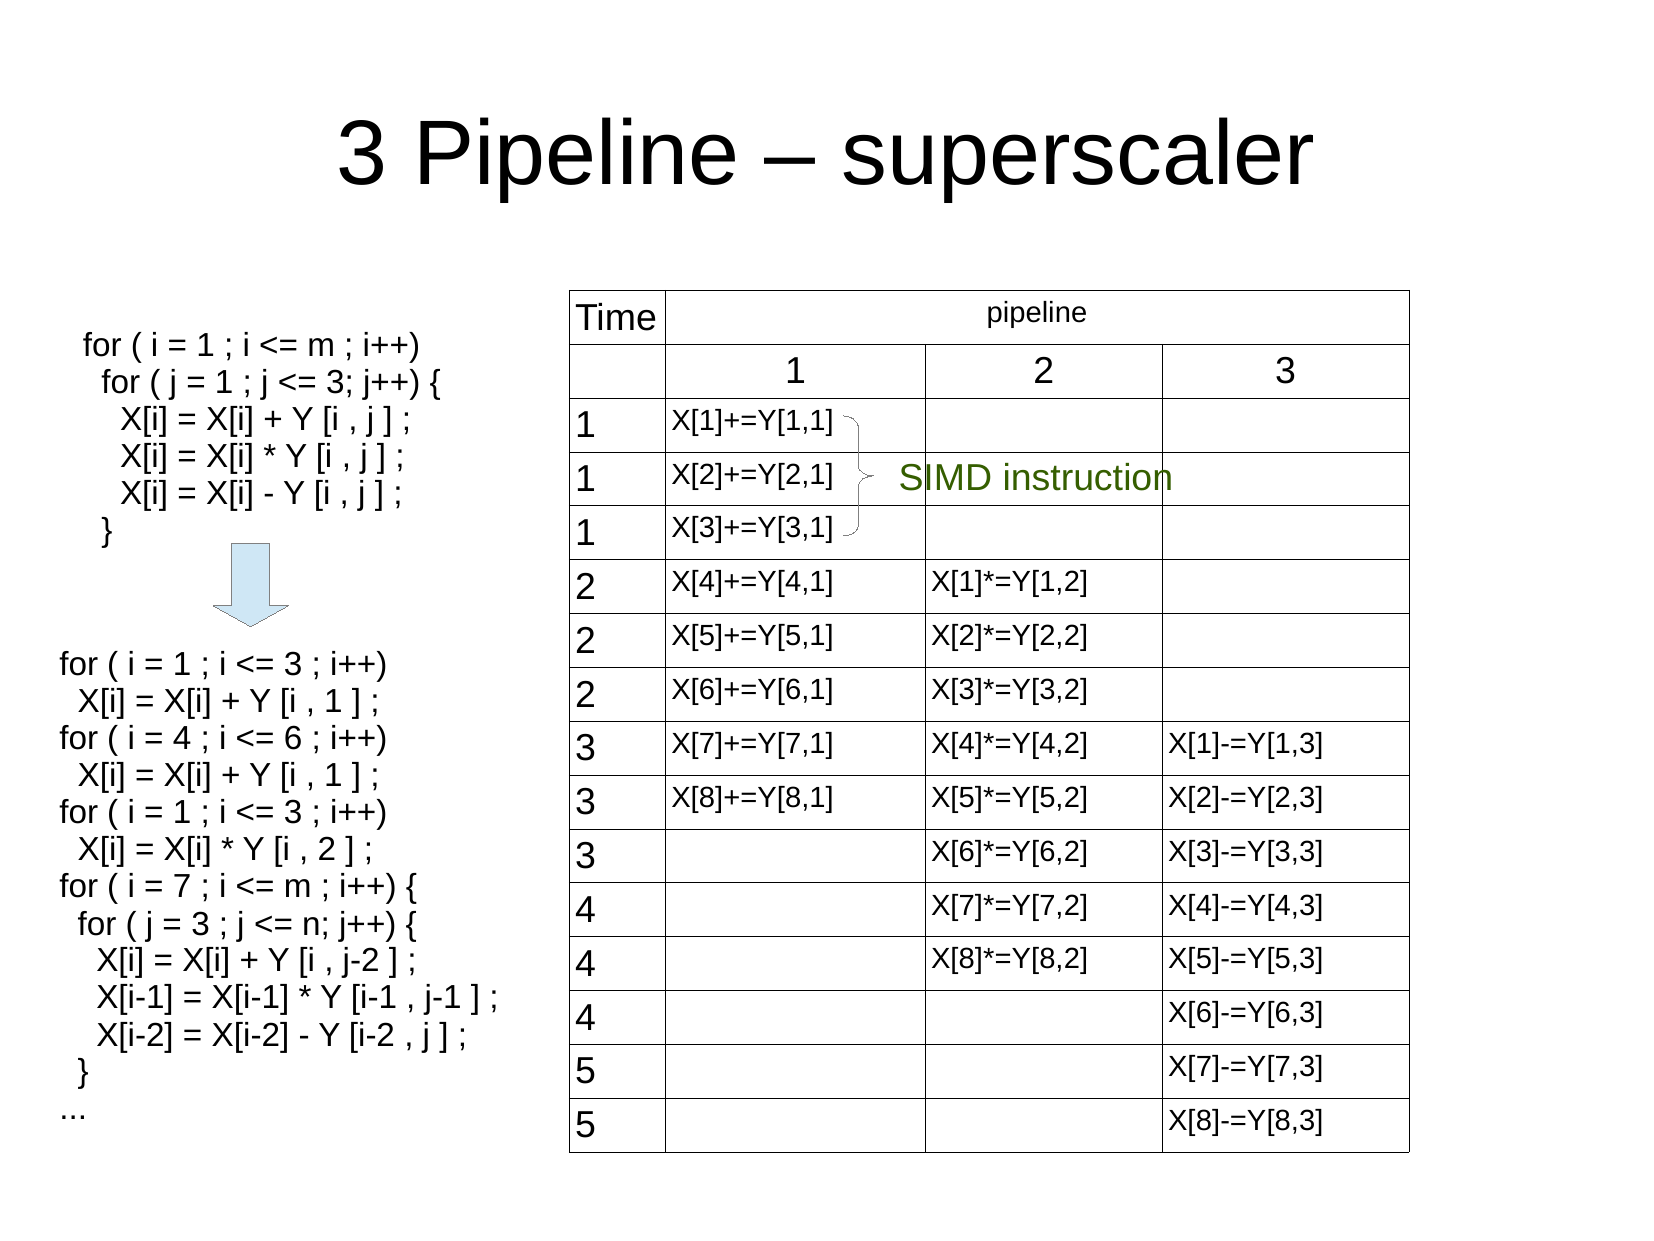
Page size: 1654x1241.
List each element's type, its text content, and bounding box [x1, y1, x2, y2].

table_cell X[3]*=Y[3,2] [926, 668, 1162, 721]
table_cell X[7]-=Y[7,3] [1163, 1045, 1409, 1098]
table_cell X[3]+=Y[3,1] [666, 506, 925, 559]
table_cell 1 [666, 345, 925, 398]
table_cell X[4]*=Y[4,2] [926, 722, 1162, 775]
table_cell 1 [570, 506, 665, 559]
table_cell X[4]+=Y[4,1] [666, 560, 925, 613]
table_cell [666, 830, 925, 882]
table_cell [666, 1045, 925, 1098]
table_cell X[7]+=Y[7,1] [666, 722, 925, 775]
table_cell [1163, 668, 1409, 721]
table_cell 4 [570, 937, 665, 990]
table_cell 2 [926, 345, 1162, 398]
table_cell [1163, 614, 1409, 667]
table_cell [666, 1099, 925, 1152]
text_box [213, 543, 289, 627]
text_box for ( i = 1 ; i <= 3 ; i++) X[i] = X[i] + Y [i , 1 ] ; for ( i = 4 ; i <= 6 ; i++) X[i] = X[i] + Y [i , 1 ] ; for ( i = 1 ; i <= 3 ; i++) X[i] = X[i] * Y [i , 2 ] ; for ( i = 7 ; i <= m ; i++) { for ( j = 3 ; j <= n; j++) { X[i] = X[i] + Y [i , j-2 ] ; X[i-1] = X[i-1] * Y [i-1 , j-1 ] ; X[i-2] = X[i-2] - Y [i-2 , j ] ; } ... [44, 638, 570, 1135]
table_cell 3 [570, 830, 665, 882]
table_cell X[5]-=Y[5,3] [1163, 937, 1409, 990]
text_box SIMD instruction [883, 448, 1198, 506]
table_cell X[8]+=Y[8,1] [666, 776, 925, 829]
table_cell [926, 991, 1162, 1044]
table_cell 4 [570, 883, 665, 936]
table_cell X[2]+=Y[2,1] [666, 453, 883, 505]
table_header Time [570, 291, 665, 344]
table_cell X[1]-=Y[1,3] [1163, 722, 1409, 775]
table_cell 2 [570, 614, 665, 667]
table_cell [1163, 560, 1409, 613]
table_cell 2 [570, 668, 665, 721]
table_cell [1198, 453, 1409, 505]
table_cell 3 [1163, 345, 1409, 398]
table_cell [666, 937, 925, 990]
table_cell 4 [570, 991, 665, 1044]
table_cell X[6]*=Y[6,2] [926, 830, 1162, 882]
table_cell [926, 399, 1162, 448]
table_cell X[1]+=Y[1,1] [666, 399, 925, 452]
table_cell 1 [570, 453, 665, 505]
table_cell 2 [570, 560, 665, 613]
table_cell 3 [570, 776, 665, 829]
table_cell X[4]-=Y[4,3] [1163, 883, 1409, 936]
table_cell X[1]*=Y[1,2] [926, 560, 1162, 613]
table_cell [666, 883, 925, 936]
table_cell X[5]*=Y[5,2] [926, 776, 1162, 829]
table_cell X[3]-=Y[3,3] [1163, 830, 1409, 882]
table_cell 5 [570, 1099, 665, 1152]
table_cell X[7]*=Y[7,2] [926, 883, 1162, 936]
table_cell [926, 506, 1162, 559]
table_cell 5 [570, 1045, 665, 1098]
table_cell 1 [570, 399, 665, 452]
table_cell X[6]+=Y[6,1] [666, 668, 925, 721]
table_cell [1163, 399, 1409, 452]
table_cell X[5]+=Y[5,1] [666, 614, 925, 667]
table_cell [570, 345, 665, 398]
table_cell X[6]-=Y[6,3] [1163, 991, 1409, 1044]
text_box for ( i = 1 ; i <= m ; i++) for ( j = 1 ; j <= 3; j++) { X[i] = X[i] + Y [i , j ] ; X[i] = X[i] * Y [i , j ] ; X[i] = X[i] - Y [i , j ] ; } [68, 319, 549, 576]
table_cell X[2]-=Y[2,3] [1163, 776, 1409, 829]
table_cell [666, 991, 925, 1044]
title 3 Pipeline – superscaler [82, 49, 1571, 257]
table_cell X[2]*=Y[2,2] [926, 614, 1162, 667]
table_cell X[8]-=Y[8,3] [1163, 1099, 1409, 1152]
table_cell 3 [570, 722, 665, 775]
table_cell [926, 1099, 1162, 1152]
table_cell [1163, 506, 1409, 559]
table_cell X[8]*=Y[8,2] [926, 937, 1162, 990]
table_header pipeline [666, 291, 1409, 344]
table_cell [926, 1045, 1162, 1098]
